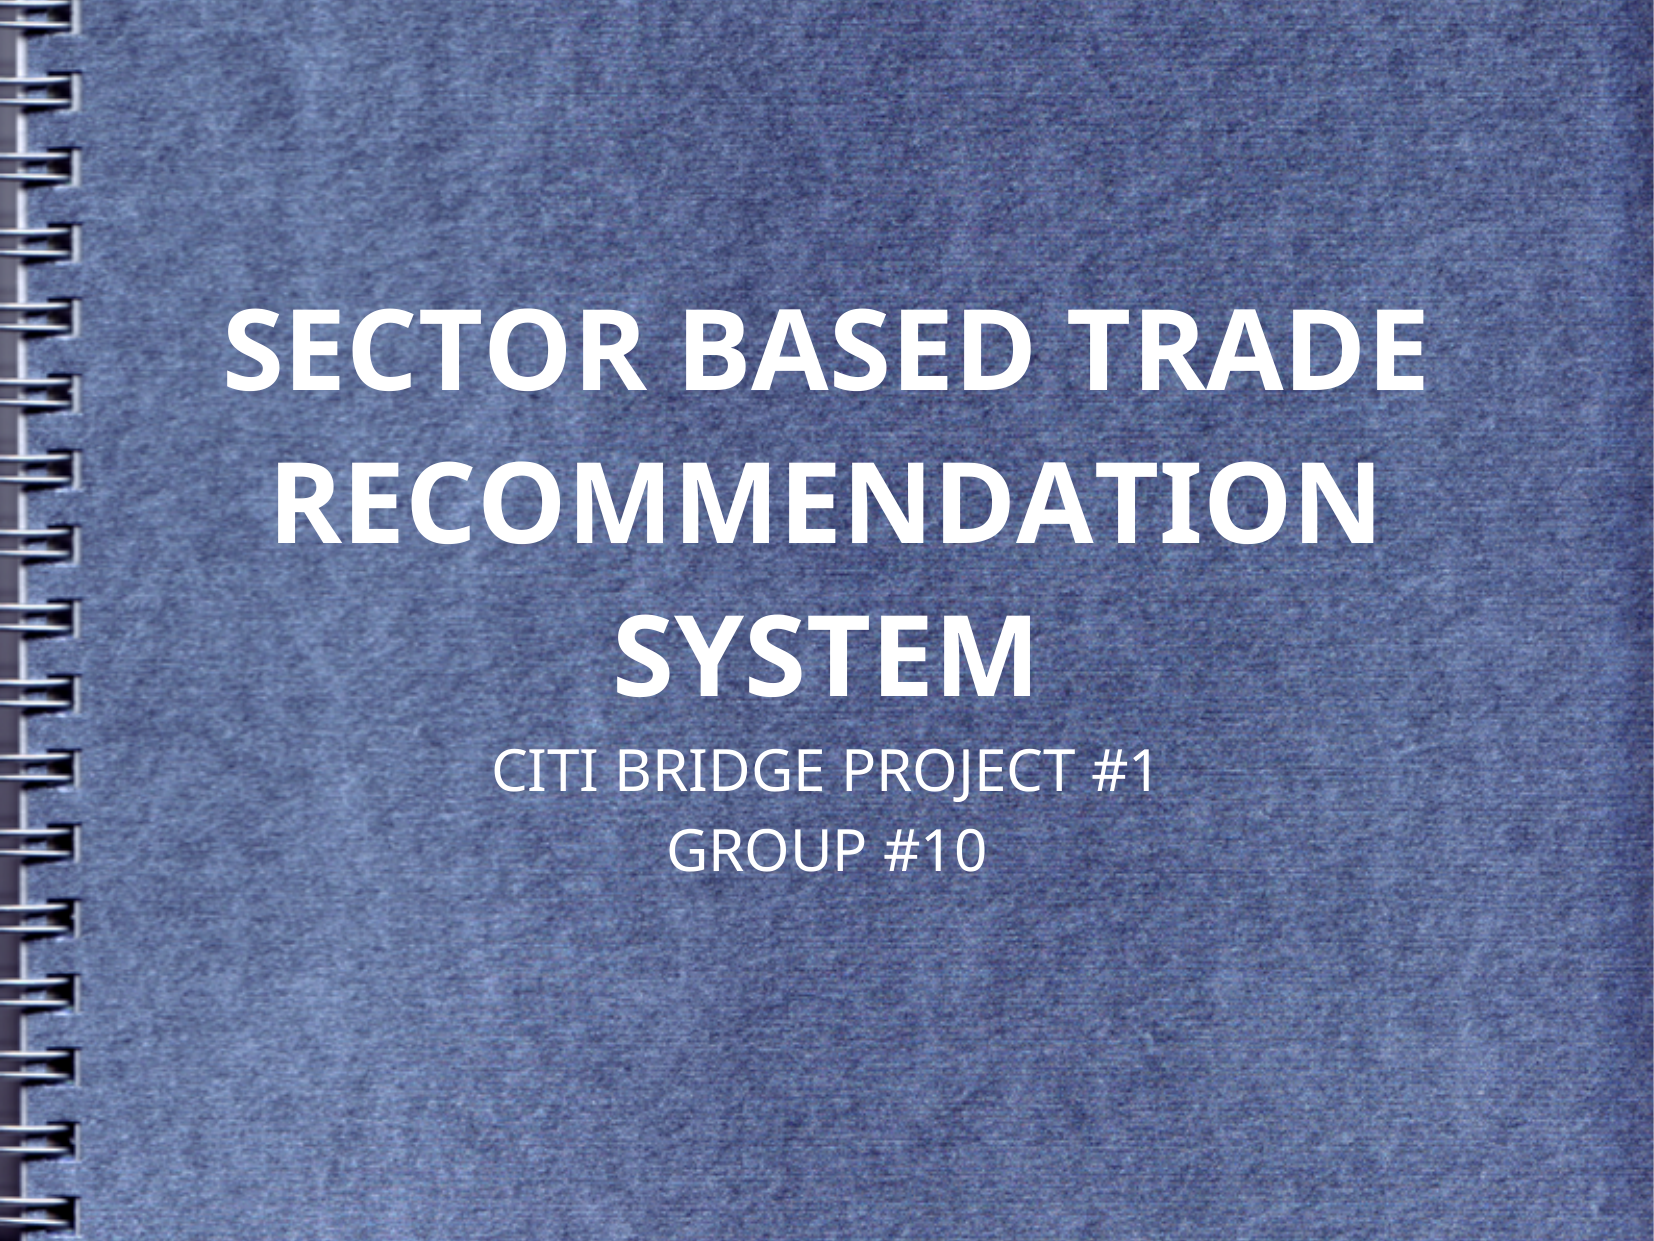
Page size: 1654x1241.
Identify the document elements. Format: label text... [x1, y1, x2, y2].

subtitle SECTOR BASED TRADE RECOMMENDATION SYSTEM CITI BRIDGE PROJECT #1 GROUP #10 [82, 49, 1571, 1109]
picture [0, 0, 1654, 1241]
